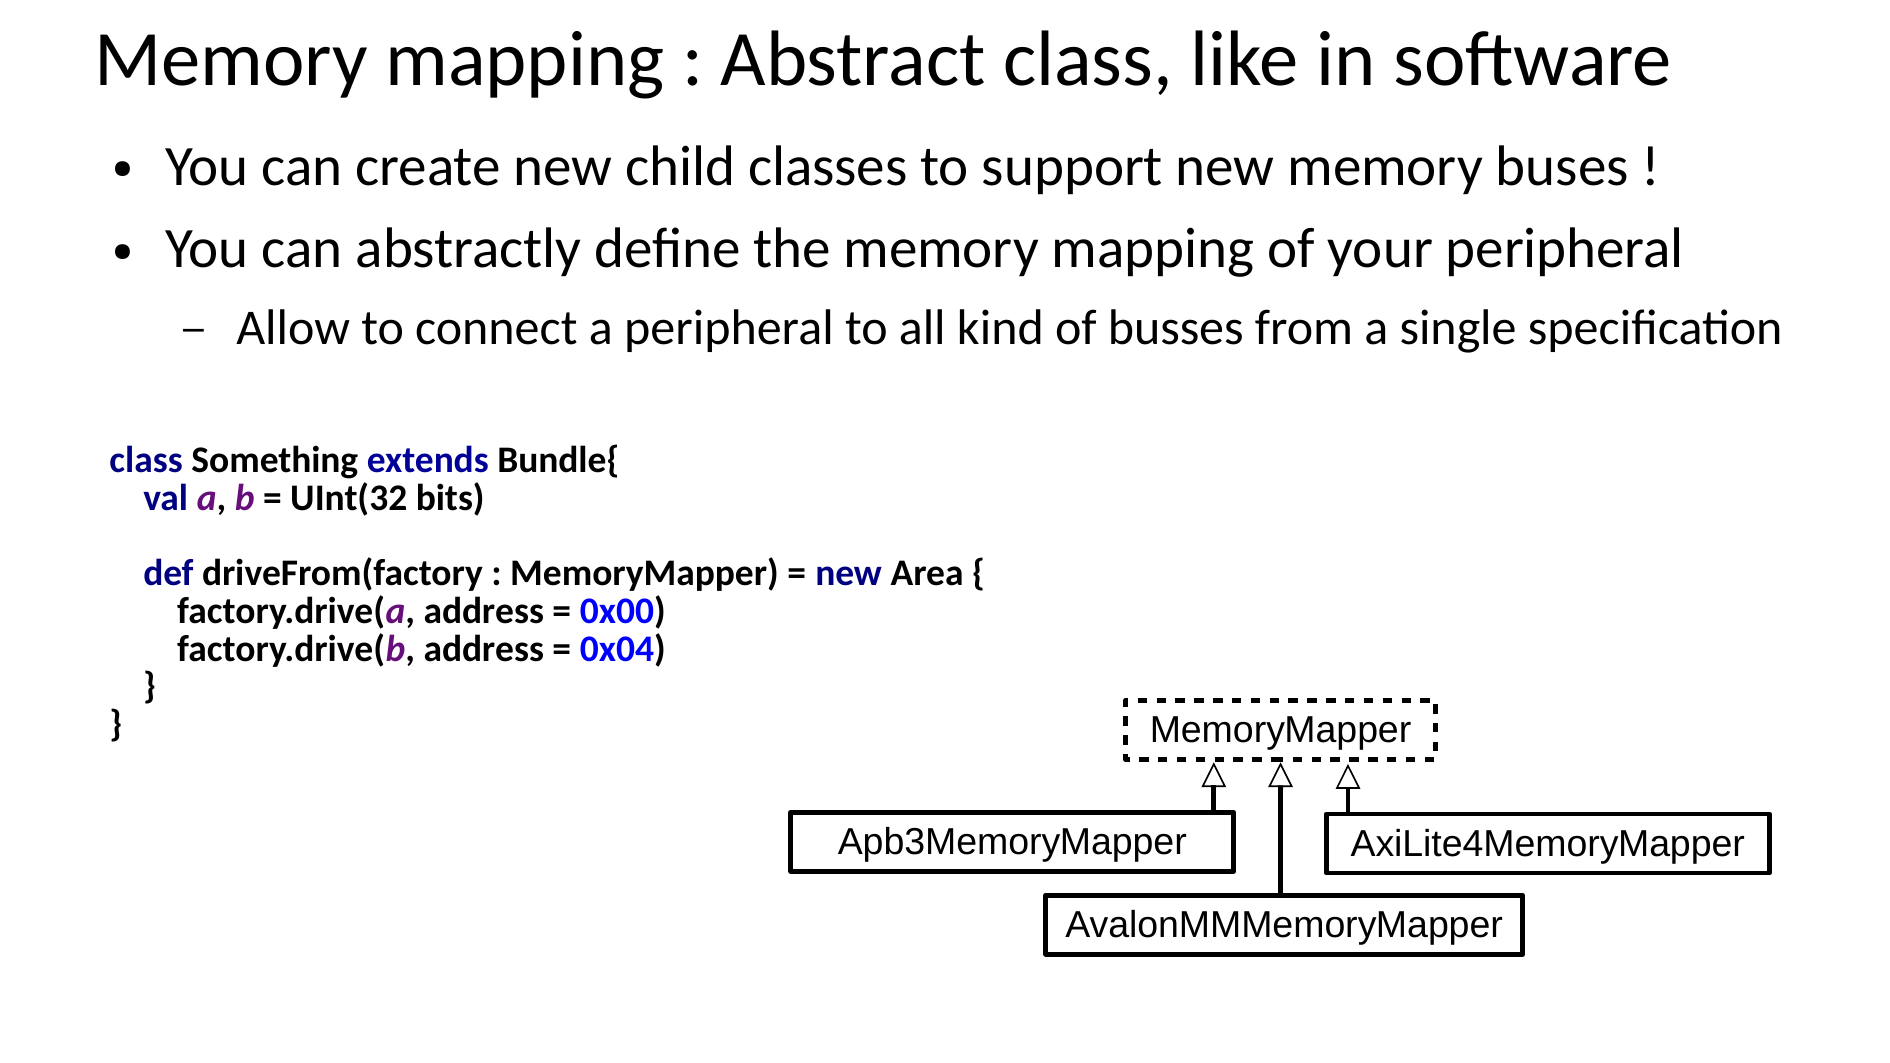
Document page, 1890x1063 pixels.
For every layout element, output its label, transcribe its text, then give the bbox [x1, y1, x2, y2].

picture [788, 697, 1772, 957]
list You can create new child classes to support new memory buses ! You can abstractly define the memory mapping of your peripheral Allow to connect a peripheral to all kind of busses from a single specification [94, 142, 1796, 855]
title Memory mapping : Abstract class, like in software [94, 0, 1796, 142]
text_box class Something extends Bundle{ val a, b = UInt(32 bits) def driveFrom(factory : MemoryMapper) = new Area { factory.drive(a, address = 0x00) factory.drive(b, address = 0x04) } } [94, 437, 1042, 857]
